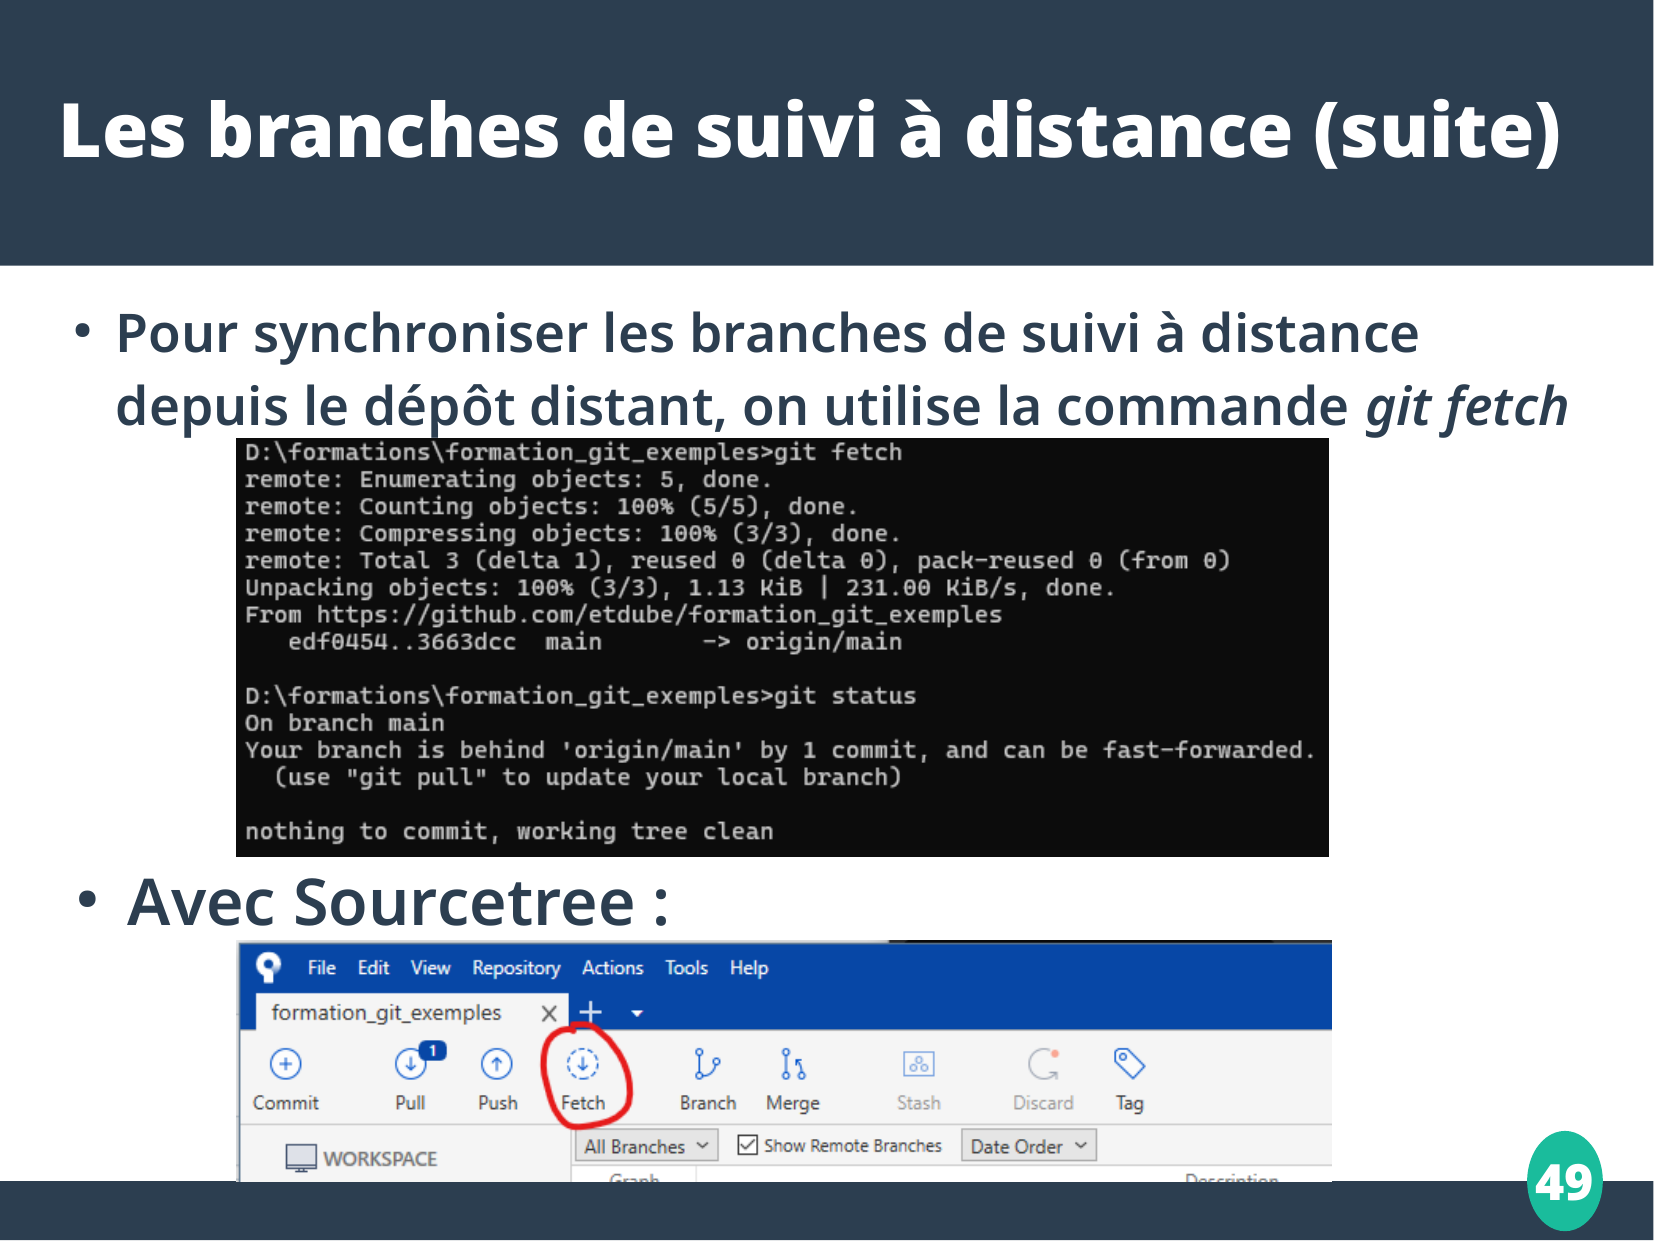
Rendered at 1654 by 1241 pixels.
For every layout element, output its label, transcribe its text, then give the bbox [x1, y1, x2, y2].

list Pour synchroniser les branches de suivi à distance depuis le dépôt distant, on utilise la commande git fetch [59, 295, 1595, 443]
picture [236, 945, 1332, 1182]
picture [236, 438, 1329, 856]
title Les branches de suivi à distance (suite) [59, 49, 1595, 207]
list Avec Sourcetree : [59, 856, 1595, 945]
